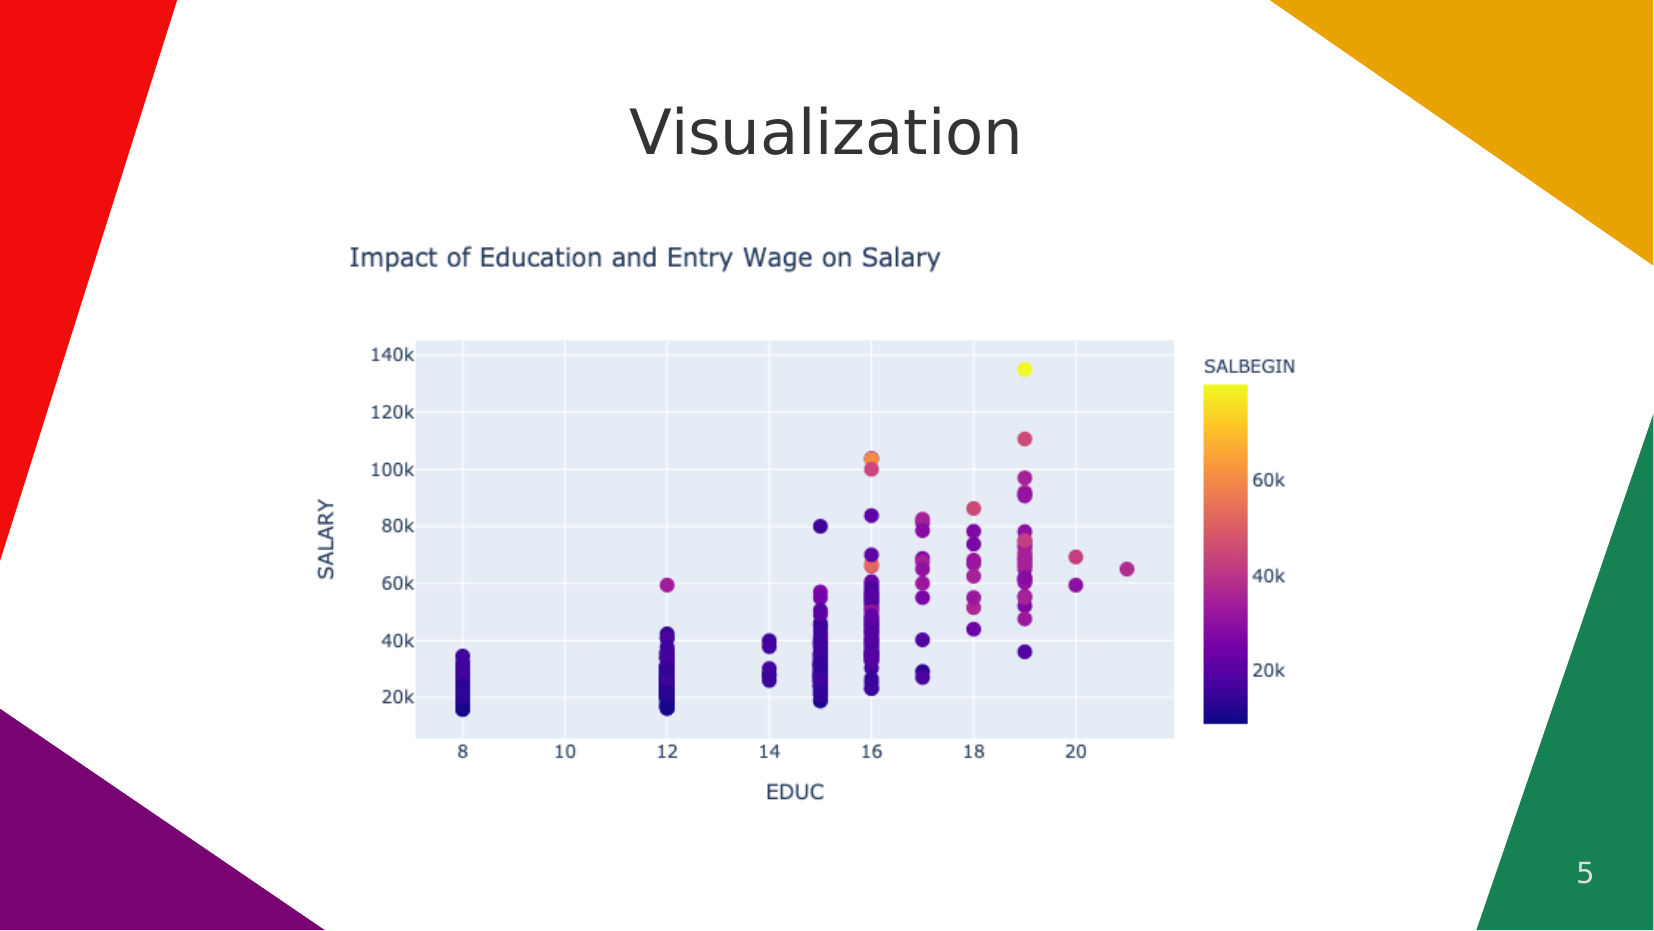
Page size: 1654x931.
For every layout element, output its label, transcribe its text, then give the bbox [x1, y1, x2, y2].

picture [298, 193, 1329, 857]
title Visualization [118, 59, 1536, 207]
